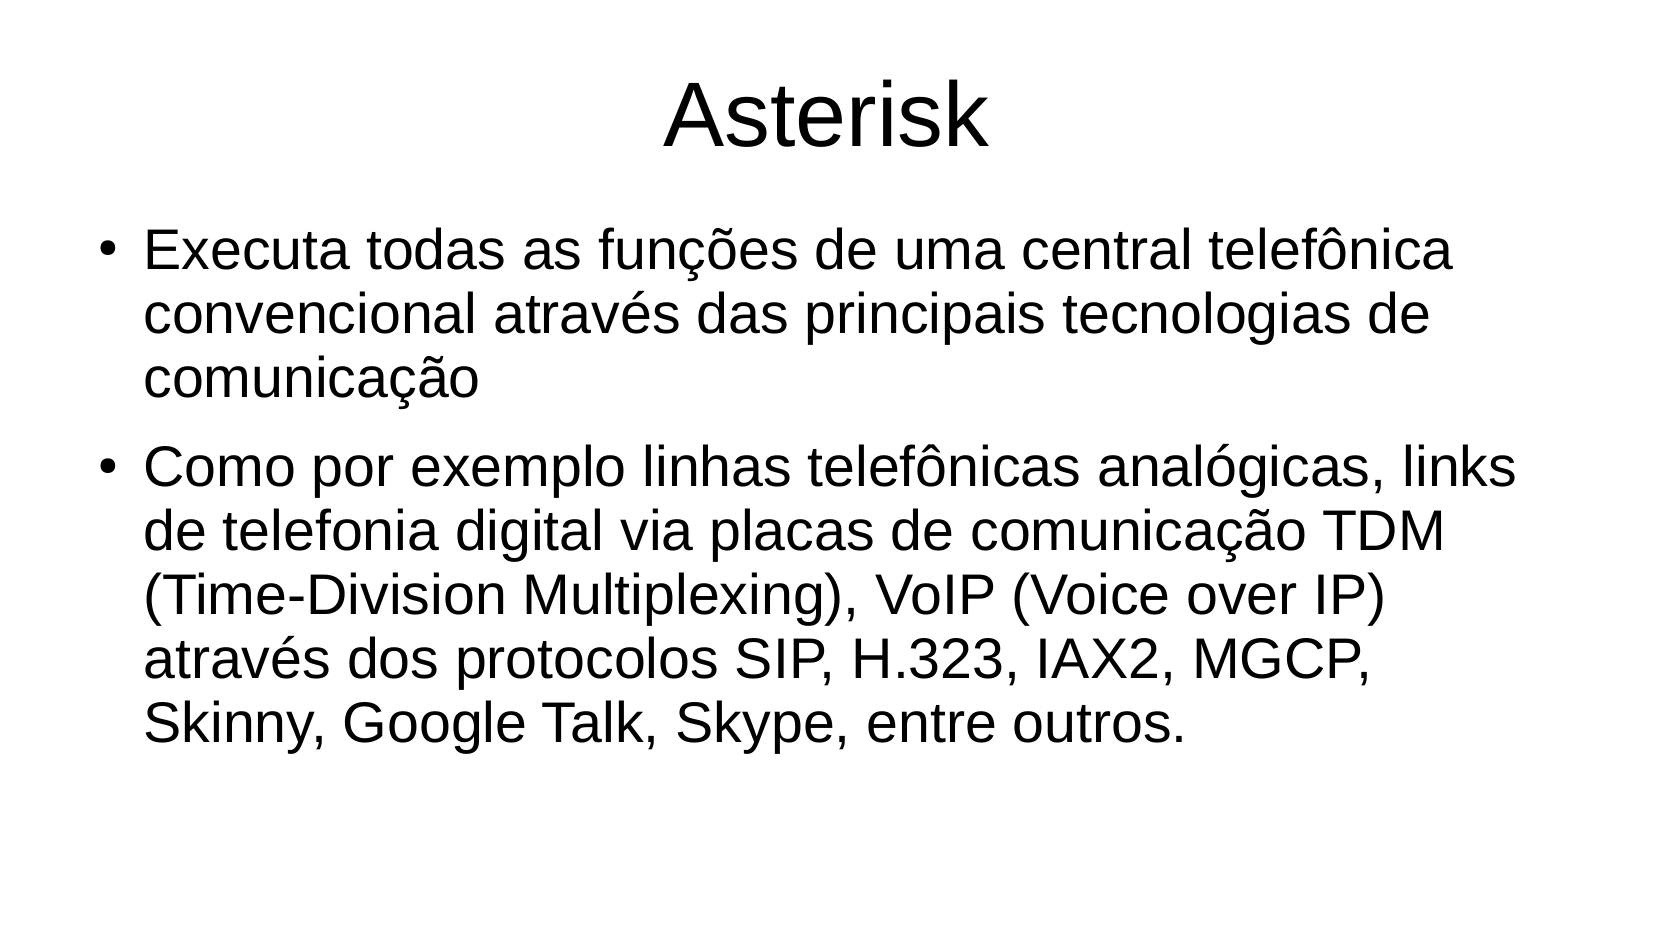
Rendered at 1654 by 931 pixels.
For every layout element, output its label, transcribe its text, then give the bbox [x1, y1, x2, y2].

title Asterisk [82, 37, 1571, 193]
list Executa todas as funções de uma central telefônica convencional através das principais tecnologias de comunicação Como por exemplo linhas telefônicas analógicas, links de telefonia digital via placas de comunicação TDM (Time-Division Multiplexing), VoIP (Voice over IP) através dos protocolos SIP, H.323, IAX2, MGCP, Skinny, Google Talk, Skype, entre outros. [82, 217, 1571, 758]
